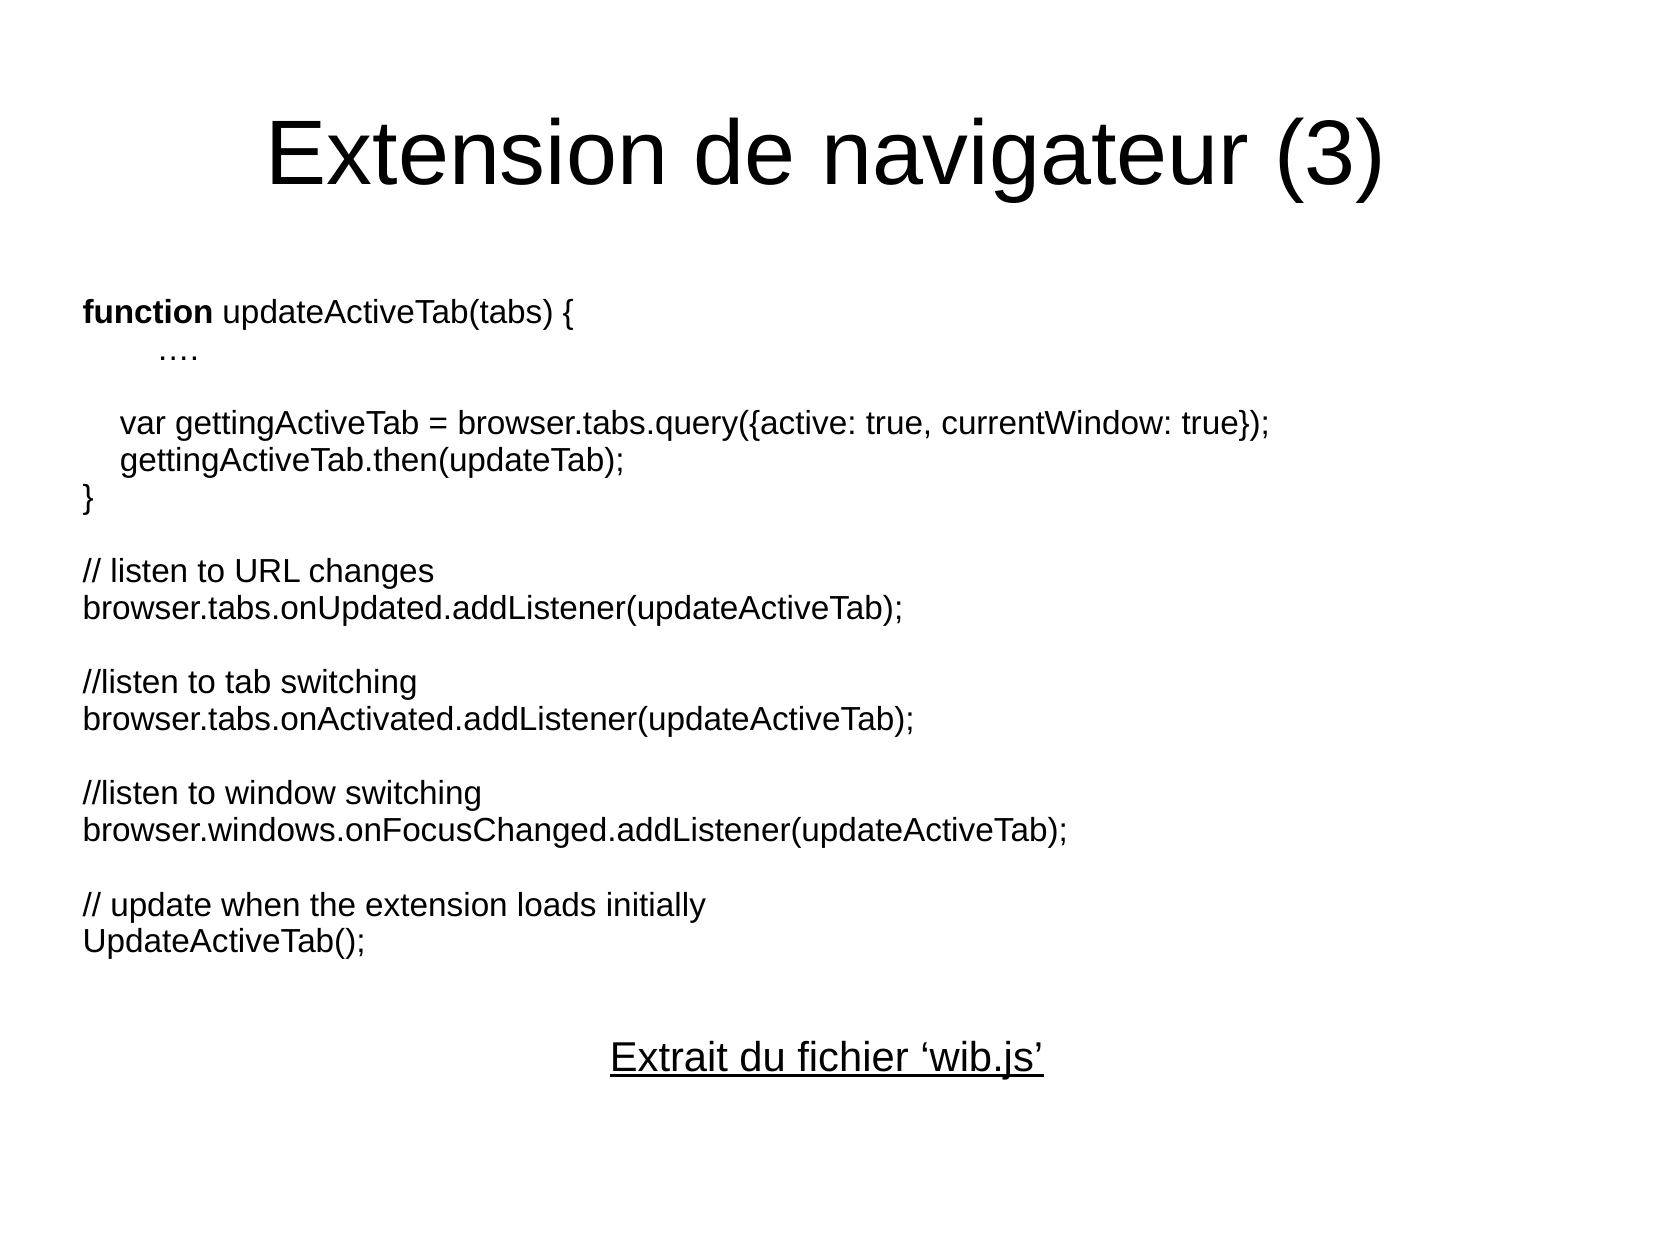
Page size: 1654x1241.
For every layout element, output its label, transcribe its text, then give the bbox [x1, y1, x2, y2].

title Extension de navigateur (3) [82, 49, 1571, 256]
list function updateActiveTab(tabs) { …. var gettingActiveTab = browser.tabs.query({active: true, currentWindow: true}); gettingActiveTab.then(updateTab); } // listen to URL changes browser.tabs.onUpdated.addListener(updateActiveTab); //listen to tab switching browser.tabs.onActivated.addListener(updateActiveTab); //listen to window switching browser.windows.onFocusChanged.addListener(updateActiveTab); // update when the extension loads initially UpdateActiveTab(); Extrait du fichier ‘wib.js’ [82, 256, 1571, 1241]
